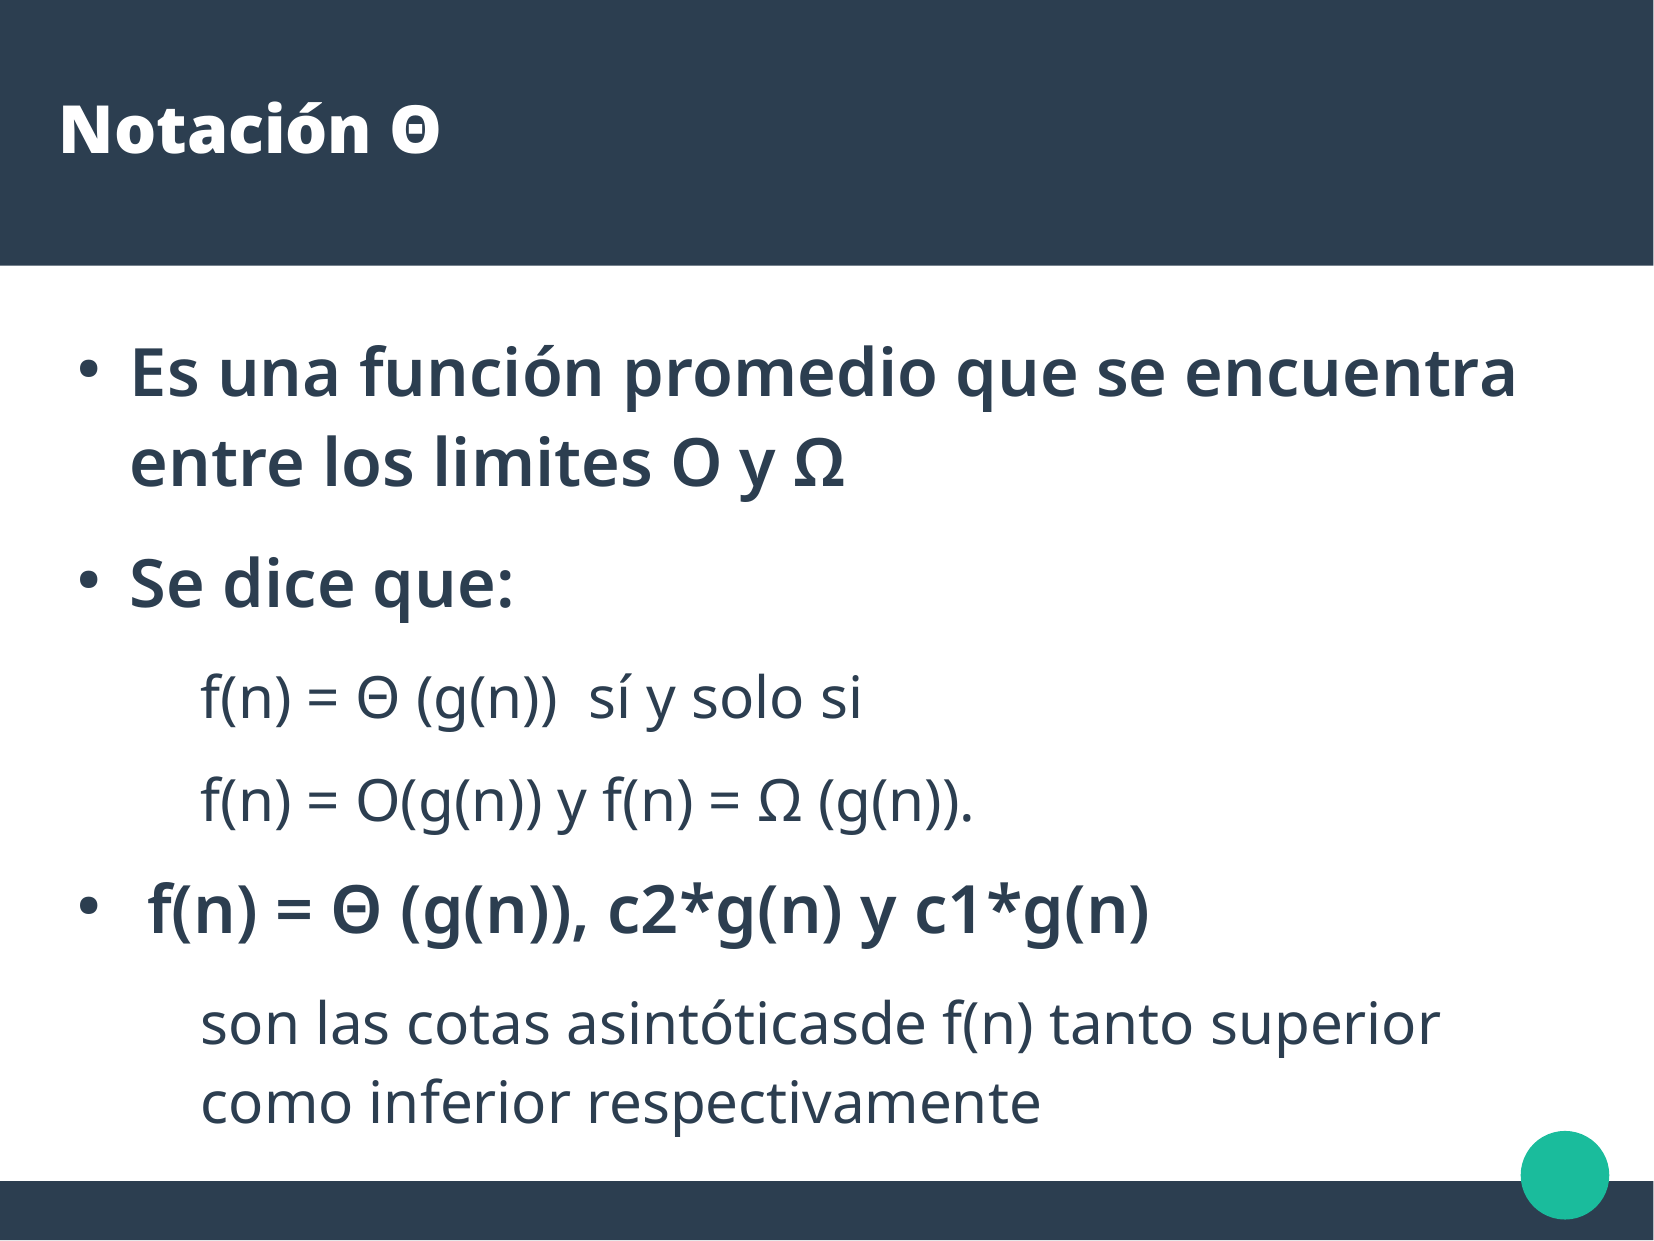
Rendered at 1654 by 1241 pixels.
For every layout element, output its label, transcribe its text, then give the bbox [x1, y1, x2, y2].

title Notación Θ [59, 49, 1595, 207]
list Es una función promedio que se encuentra entre los limites O y Ω Se dice que: f(n) = Θ (g(n)) sí y solo si f(n) = O(g(n)) y f(n) = Ω (g(n)). f(n) = Θ (g(n)), c2*g(n) y c1*g(n) son las cotas asintóticasde f(n) tanto superior como inferior respectivamente [59, 324, 1595, 1152]
